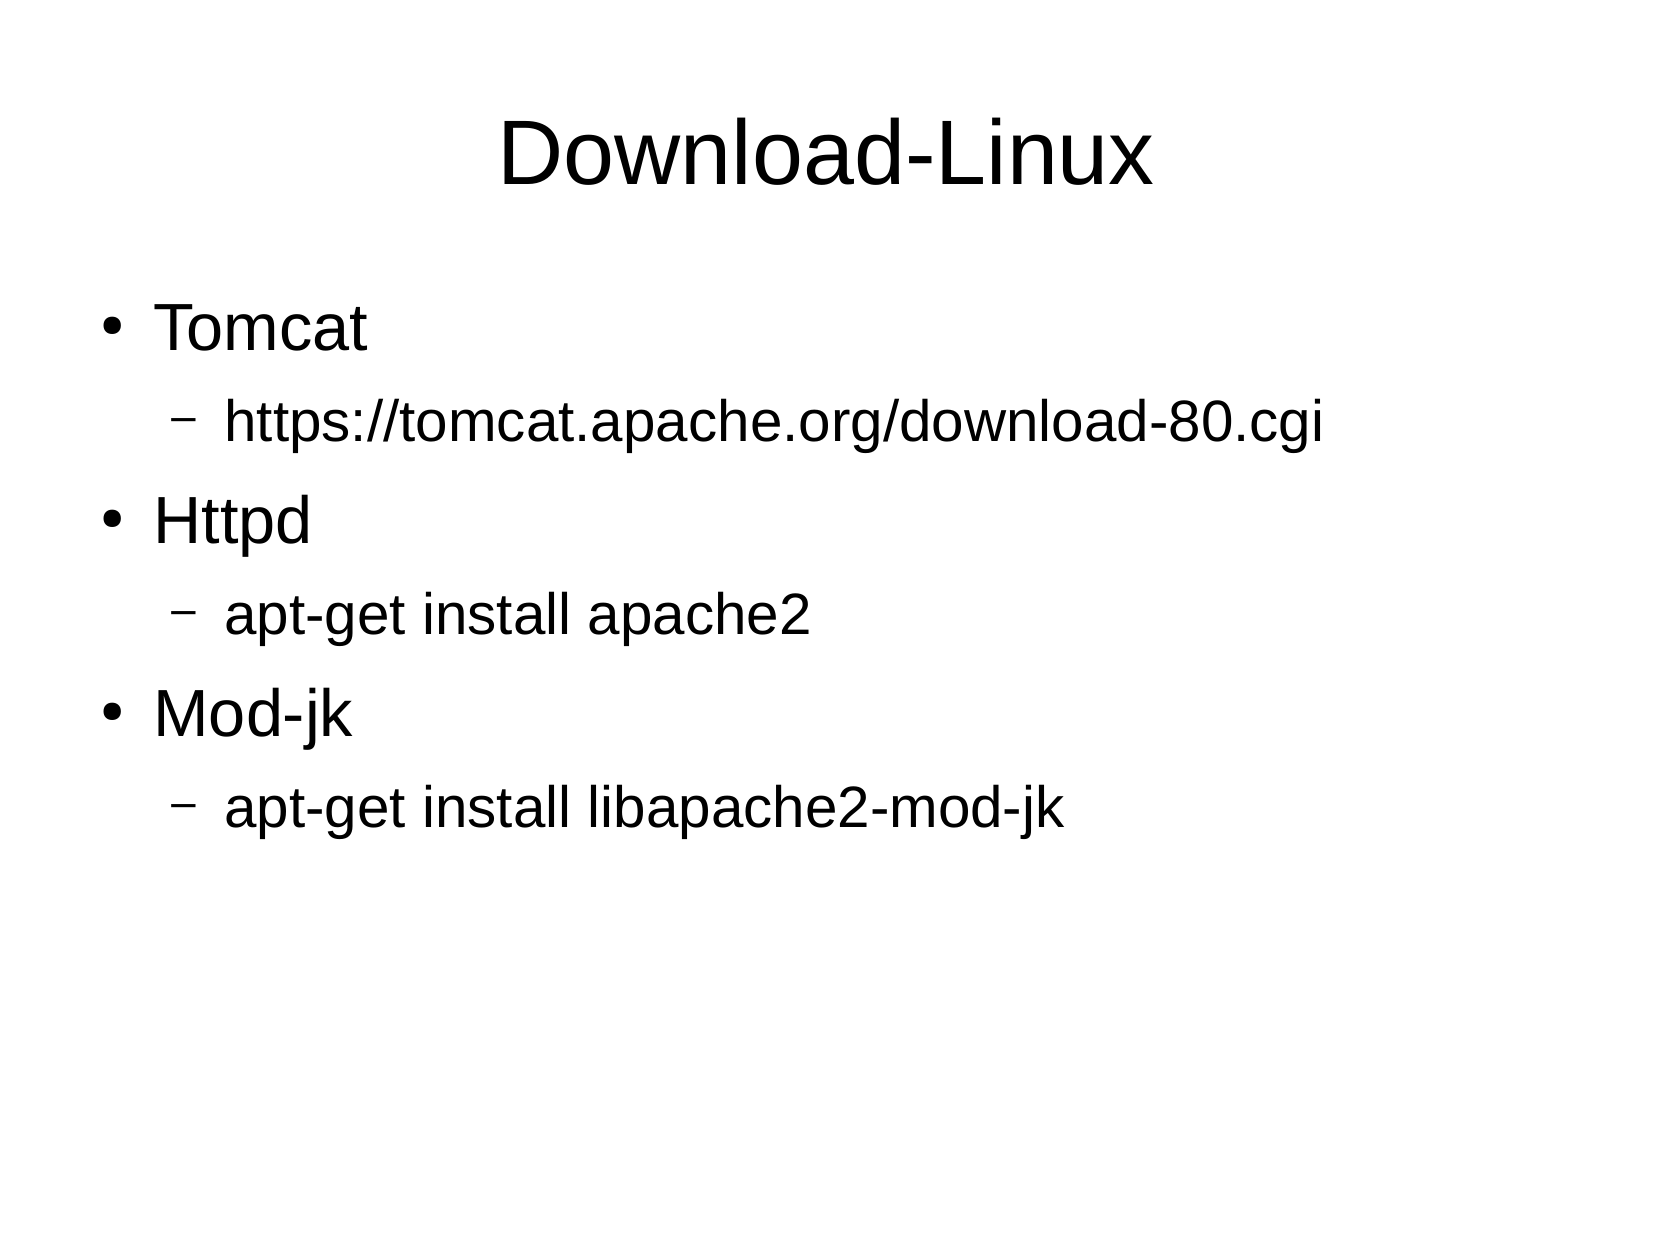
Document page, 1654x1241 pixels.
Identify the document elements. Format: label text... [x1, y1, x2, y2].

title Download-Linux [82, 49, 1571, 257]
list Tomcat https://tomcat.apache.org/download-80.cgi Httpd apt-get install apache2 Mod-jk apt-get install libapache2-mod-jk [82, 290, 1571, 1010]
